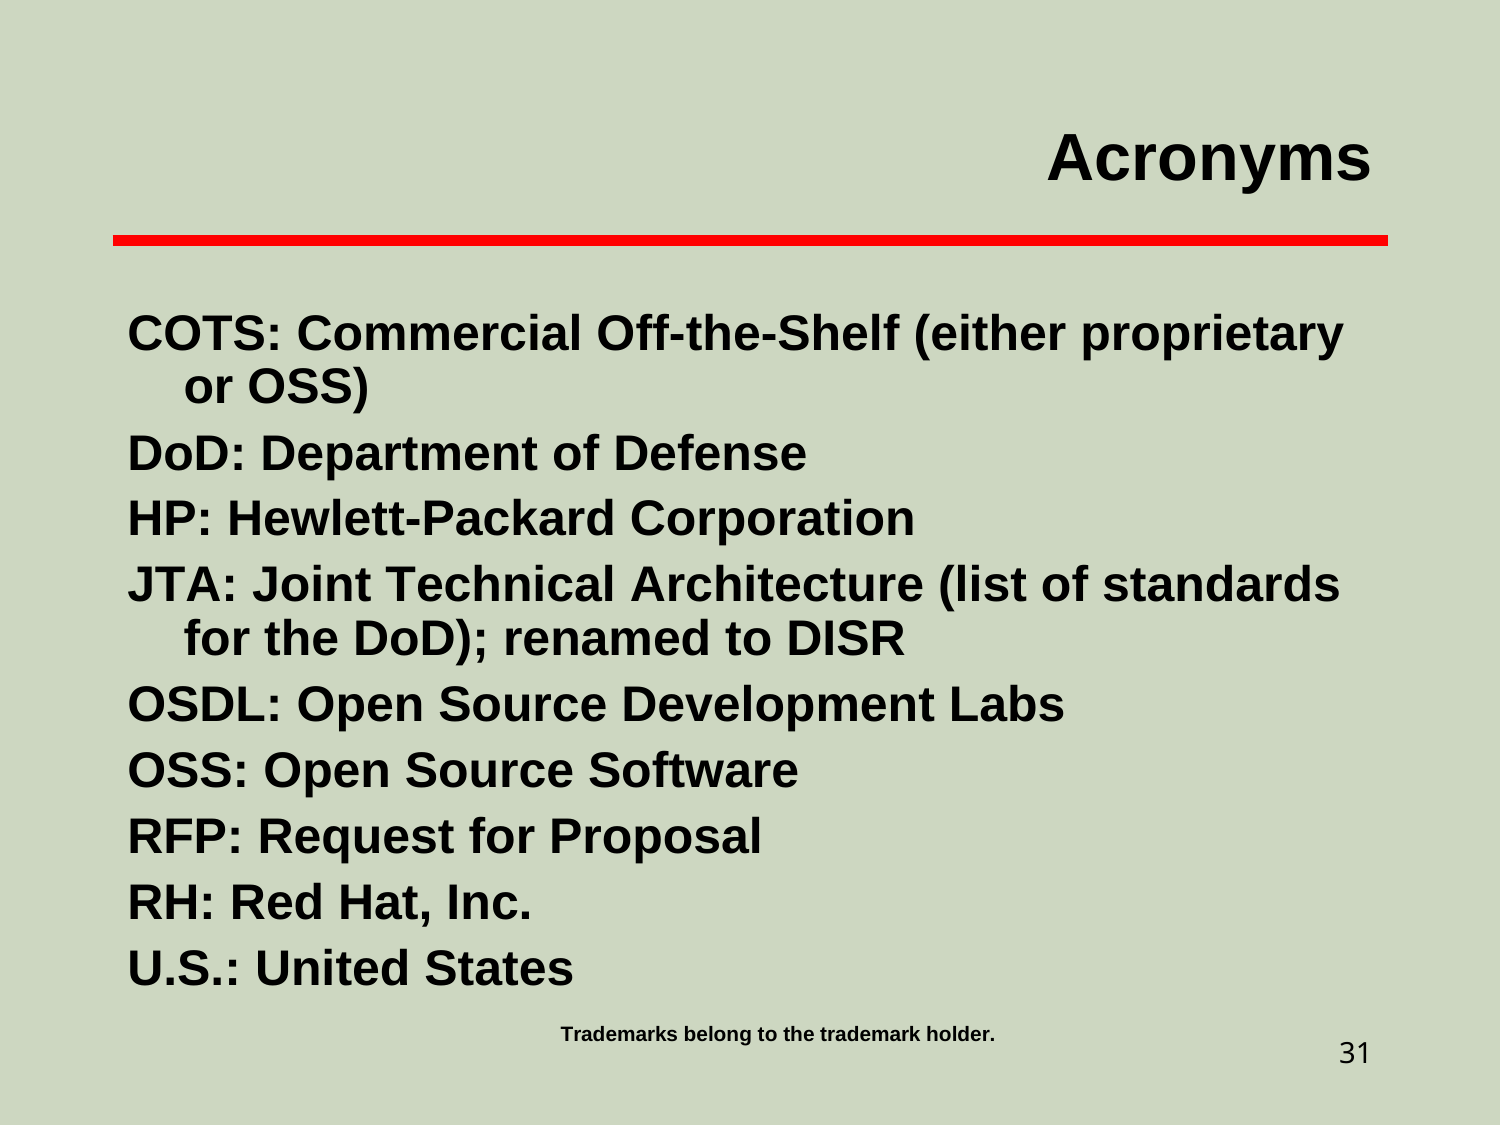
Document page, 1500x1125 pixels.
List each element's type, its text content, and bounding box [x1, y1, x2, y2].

title Acronyms [337, 85, 1388, 224]
list COTS: Commercial Off-the-Shelf (either proprietary or OSS) DoD: Department of Defense HP: Hewlett-Packard Corporation JTA: Joint Technical Architecture (list of standards for the DoD); renamed to DISR OSDL: Open Source Development Labs OSS: Open Source Software RFP: Request for Proposal RH: Red Hat, Inc. U.S.: United States Trademarks belong to the trademark holder. [112, 299, 1388, 1071]
